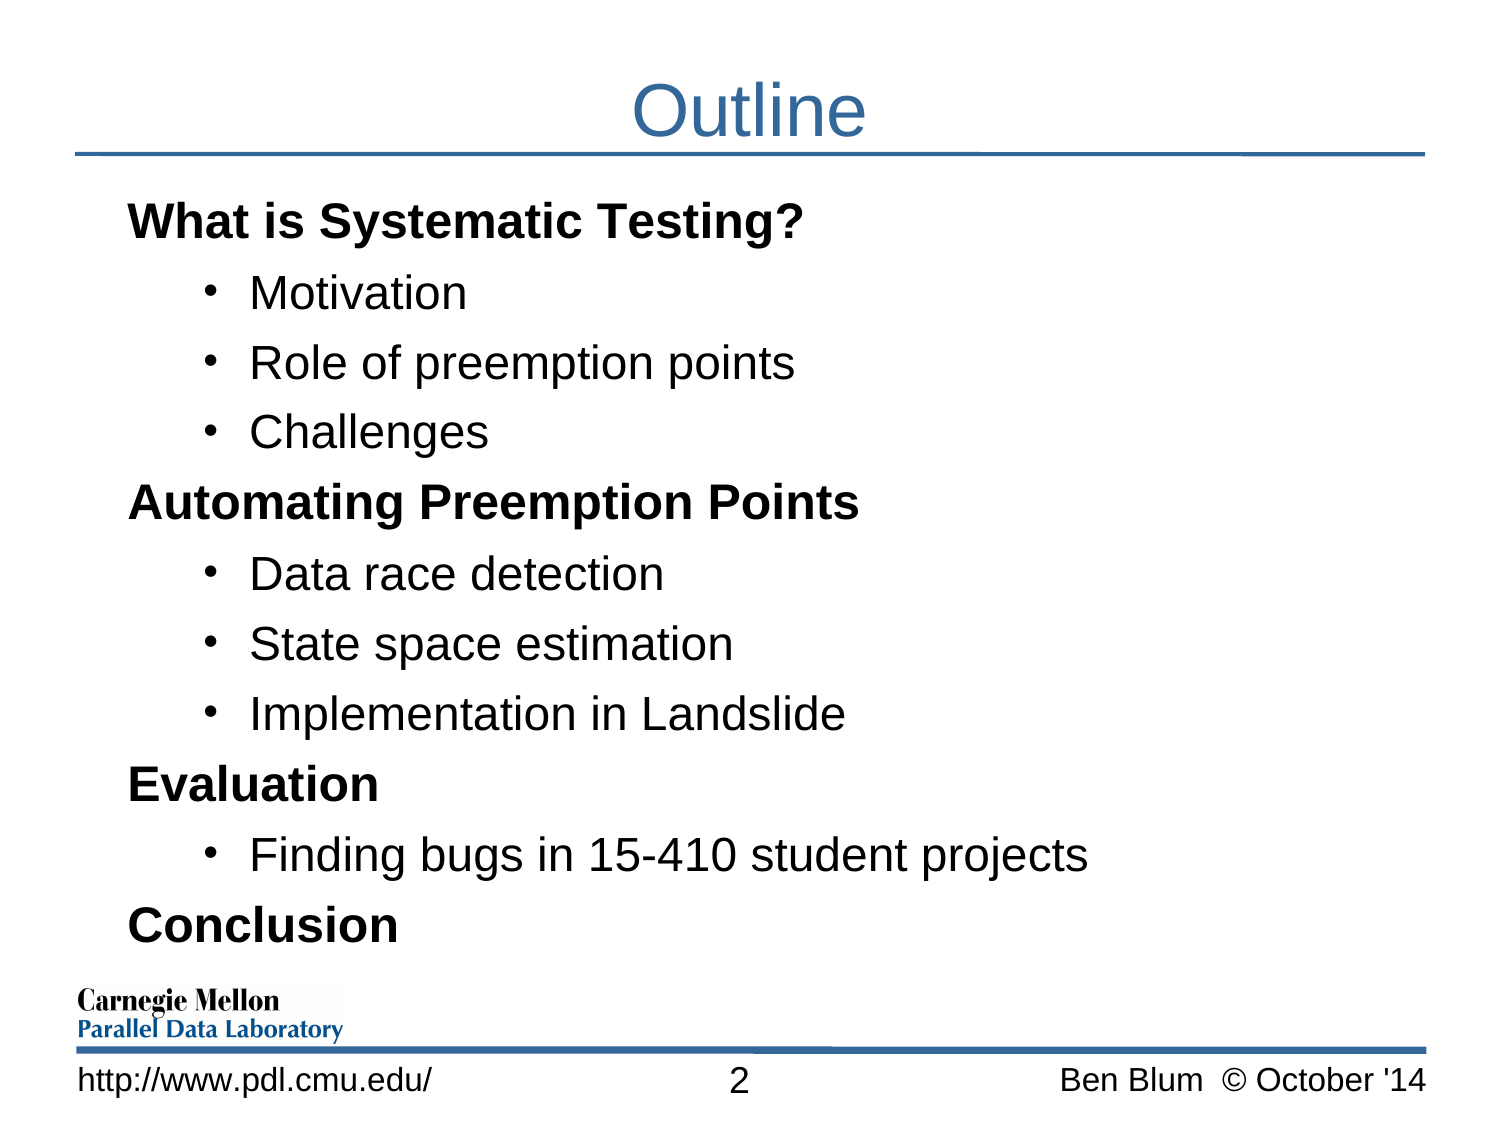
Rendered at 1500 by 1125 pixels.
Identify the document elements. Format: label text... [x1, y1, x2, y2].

list What is Systematic Testing? Motivation Role of preemption points Challenges Automating Preemption Points Data race detection State space estimation Implementation in Landslide Evaluation Finding bugs in 15-410 student projects Conclusion [112, 181, 1388, 961]
picture [77, 979, 343, 1044]
title Outline [112, 50, 1388, 163]
